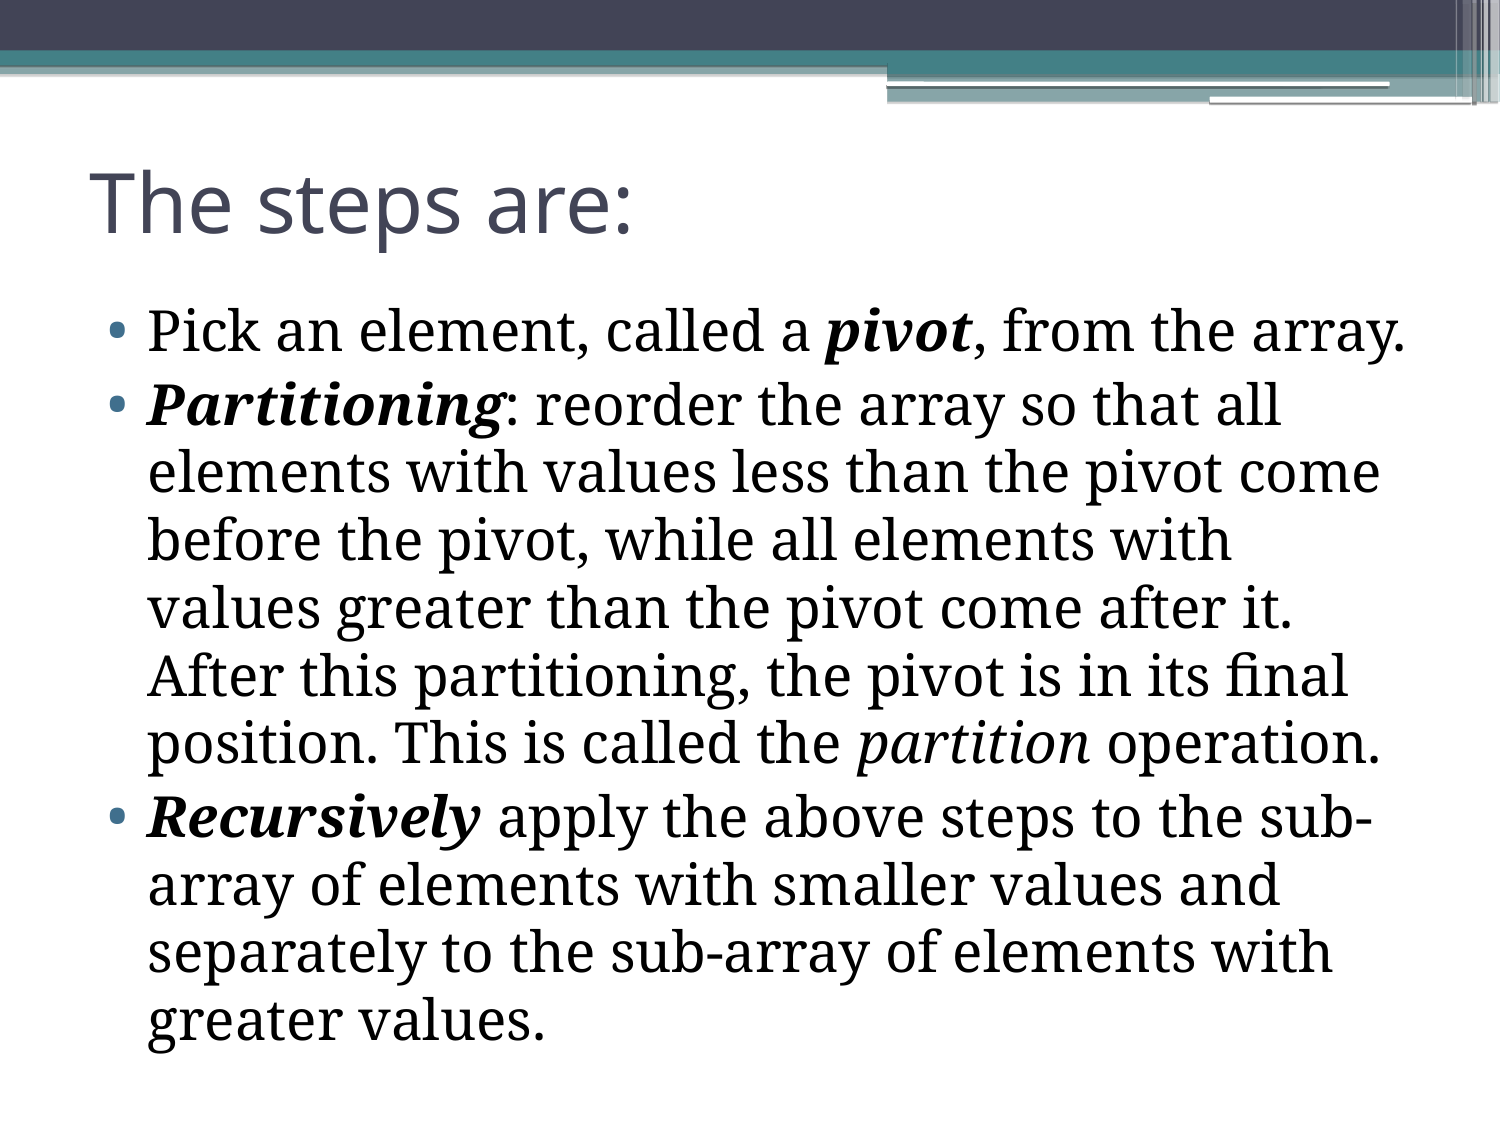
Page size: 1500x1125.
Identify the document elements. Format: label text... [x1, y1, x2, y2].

title The steps are: [75, 112, 1425, 287]
list Pick an element, called a pivot, from the array. Partitioning: reorder the array so that all elements with values less than the pivot come before the pivot, while all elements with values greater than the pivot come after it. After this partitioning, the pivot is in its final position. This is called the partition operation. Recursively apply the above steps to the sub-array of elements with smaller values and separately to the sub-array of elements with greater values. [75, 287, 1425, 1100]
